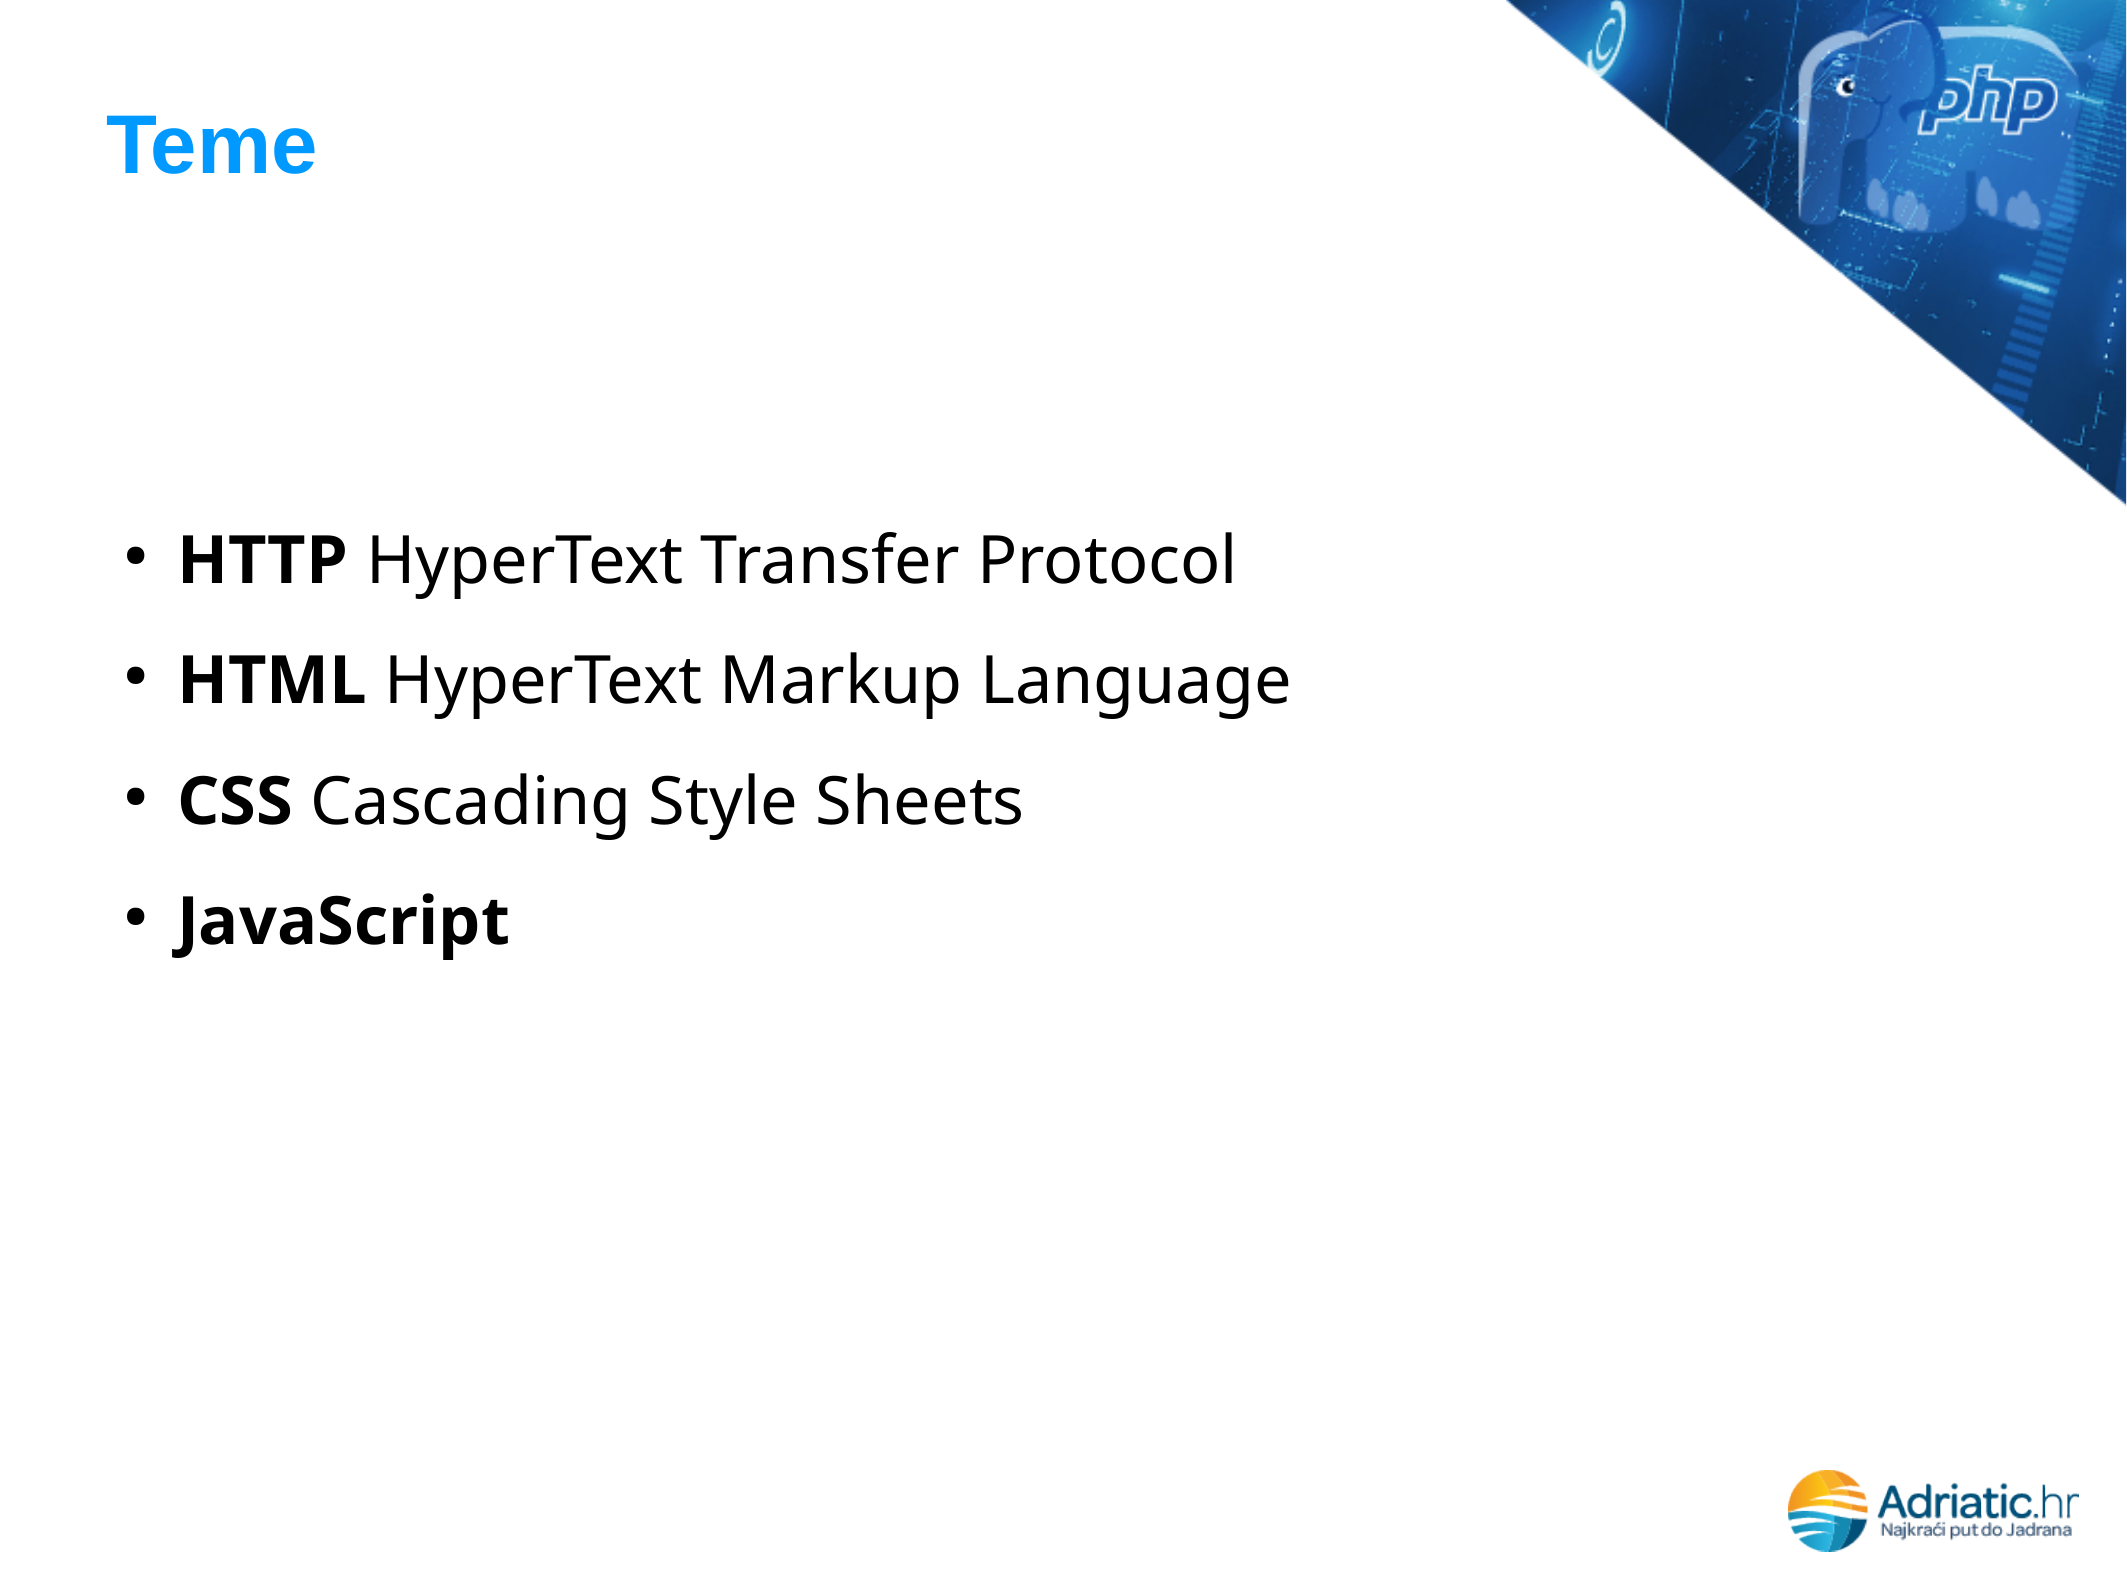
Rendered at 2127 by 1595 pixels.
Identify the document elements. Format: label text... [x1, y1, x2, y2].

list HTTP HyperText Transfer Protocol HTML HyperText Markup Language CSS Cascading Style Sheets JavaScript [106, 271, 2020, 1453]
title Teme [106, 70, 1630, 219]
picture [1505, 0, 2127, 625]
picture [1788, 1470, 2079, 1552]
